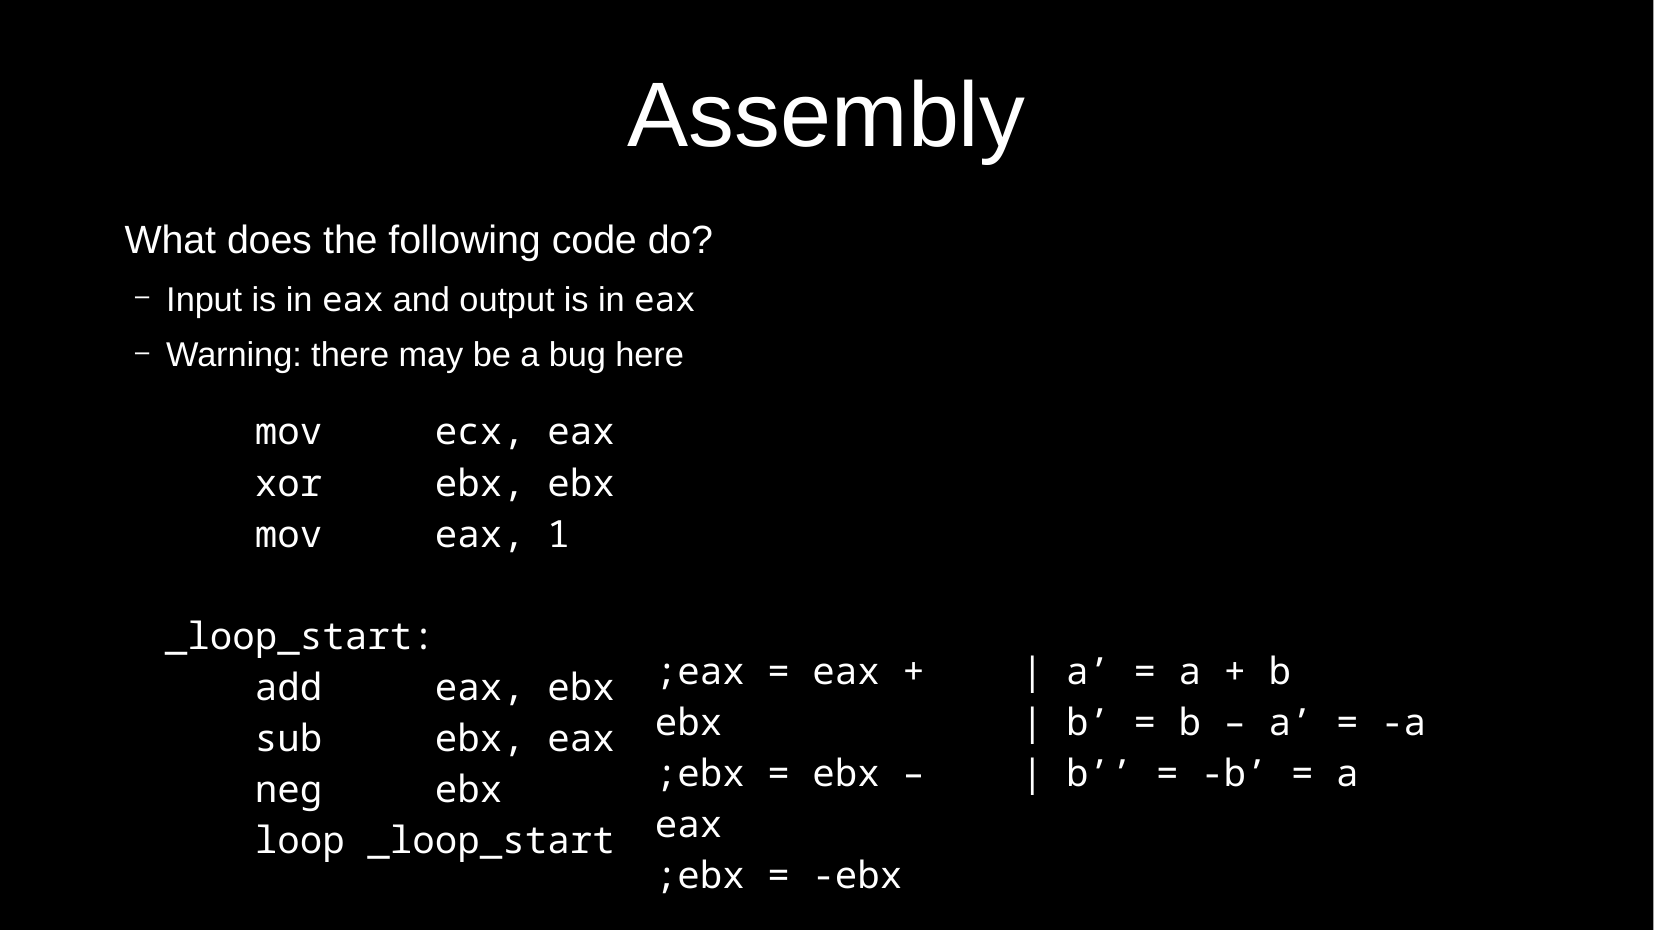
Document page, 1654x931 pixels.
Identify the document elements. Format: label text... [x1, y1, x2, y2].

text_box | a’ = a + b | b’ = b – a’ = -a | b’’ = -b’ = a [1006, 433, 1613, 749]
list What does the following code do? Input is in eax and output is in eax Warning: there may be a bug here [82, 217, 1571, 376]
text_box mov ecx, eax xor ebx, ebx mov eax, 1 _loop_start: add eax, ebx sub ebx, eax neg ebx loop _loop_start [150, 397, 713, 751]
title Assembly [82, 37, 1571, 193]
text_box ;eax = eax + ebx ;ebx = ebx – eax ;ebx = -ebx [640, 433, 1006, 748]
